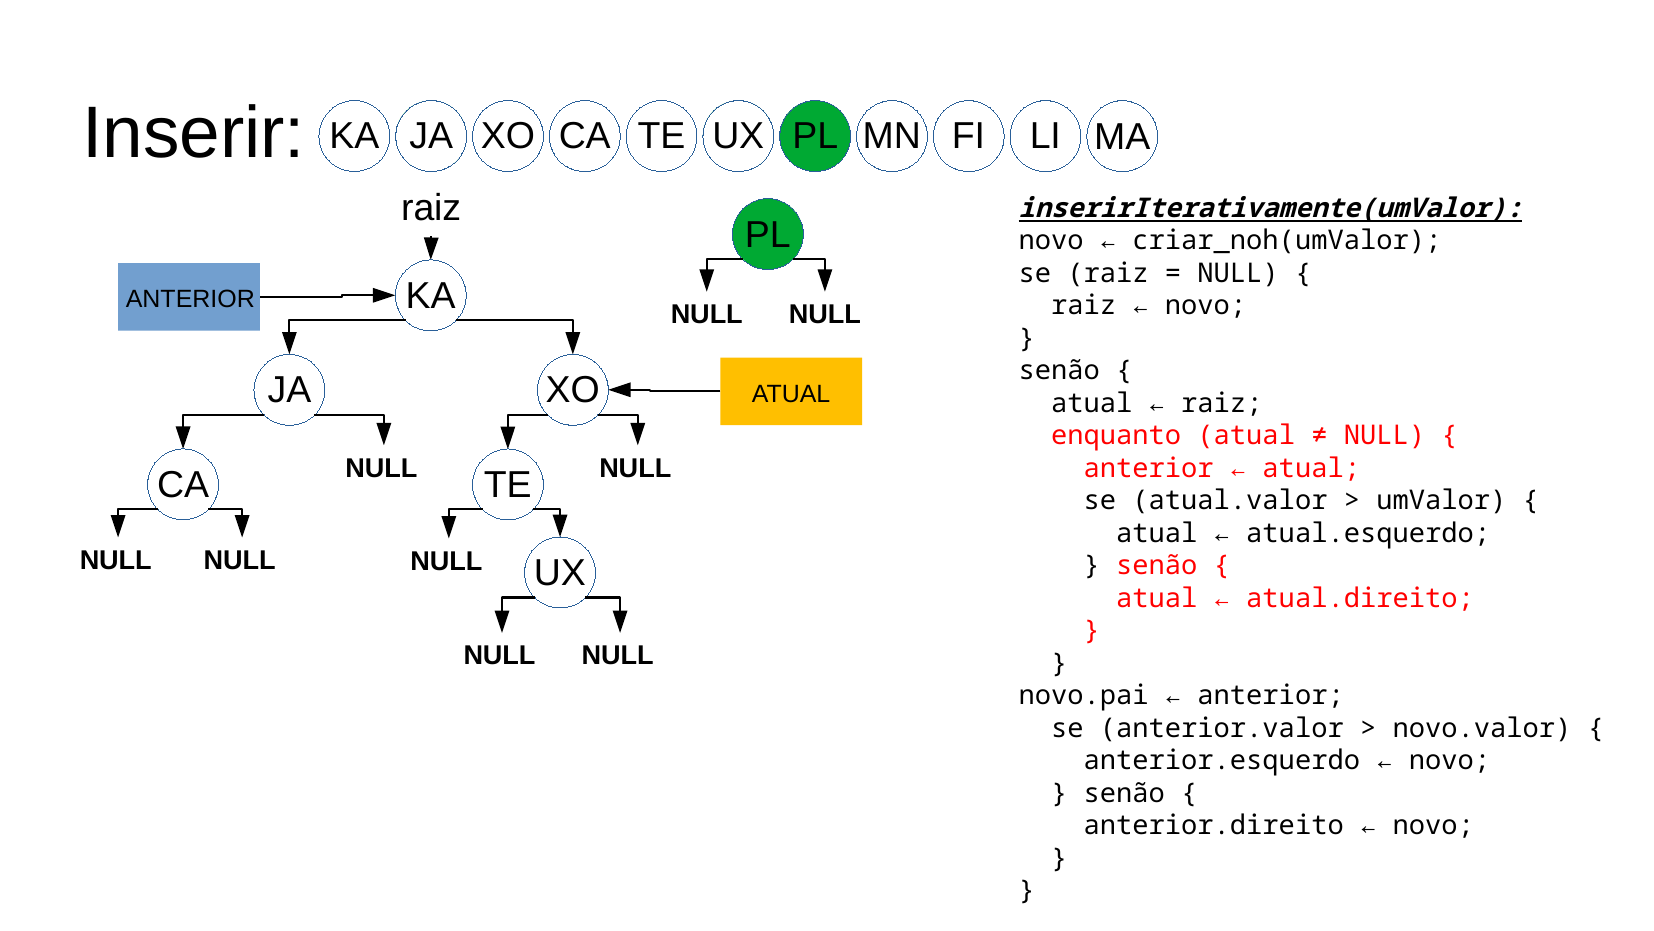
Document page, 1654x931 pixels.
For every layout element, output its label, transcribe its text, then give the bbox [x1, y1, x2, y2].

text_box NULL [448, 632, 556, 678]
title Inserir: [82, 54, 1571, 211]
text_box TE [626, 100, 697, 172]
text_box [118, 321, 260, 331]
text_box UX [702, 100, 774, 172]
text_box LI [1010, 100, 1081, 172]
text_box JA [253, 354, 325, 426]
text_box CA [549, 100, 621, 172]
text_box [720, 357, 863, 426]
text_box KA [395, 259, 467, 331]
text_box MN [856, 100, 928, 172]
text_box PL [779, 100, 851, 172]
text_box XO [472, 100, 544, 172]
text_box NULL [774, 291, 876, 337]
text_box inserirIterativamente(umValor): novo ← criar_noh(umValor); se (raiz = NULL) { raiz ← novo; } senão { atual ← raiz; enquanto (atual ≠ NULL) { anterior ← atual; se (atual.valor > umValor) { atual ← atual.esquerdo; } senão { atual ← atual.direito; } } novo.pai ← anterior; se (anterior.valor > novo.valor) { anterior.esquerdo ← novo; } senão { anterior.direito ← novo; } } [1003, 182, 1654, 931]
text_box UX [524, 536, 596, 608]
text_box NULL [395, 538, 502, 584]
text_box NULL [584, 445, 691, 491]
text_box ANTERIOR [111, 277, 272, 321]
text_box NULL [188, 537, 296, 583]
text_box [118, 263, 260, 277]
text_box KA [318, 100, 390, 172]
text_box [744, 118, 786, 206]
text_box MA [1086, 100, 1158, 172]
text_box CA [147, 448, 219, 520]
text_box TE [472, 448, 544, 520]
text_box JA [395, 100, 467, 172]
text_box NULL [64, 537, 172, 583]
text_box NULL [330, 445, 438, 491]
text_box NULL [655, 291, 758, 337]
text_box raiz [386, 179, 477, 237]
text_box ATUAL [737, 372, 851, 415]
text_box PL [732, 198, 804, 270]
text_box NULL [566, 632, 674, 679]
text_box XO [537, 354, 609, 426]
text_box FI [933, 100, 1005, 172]
